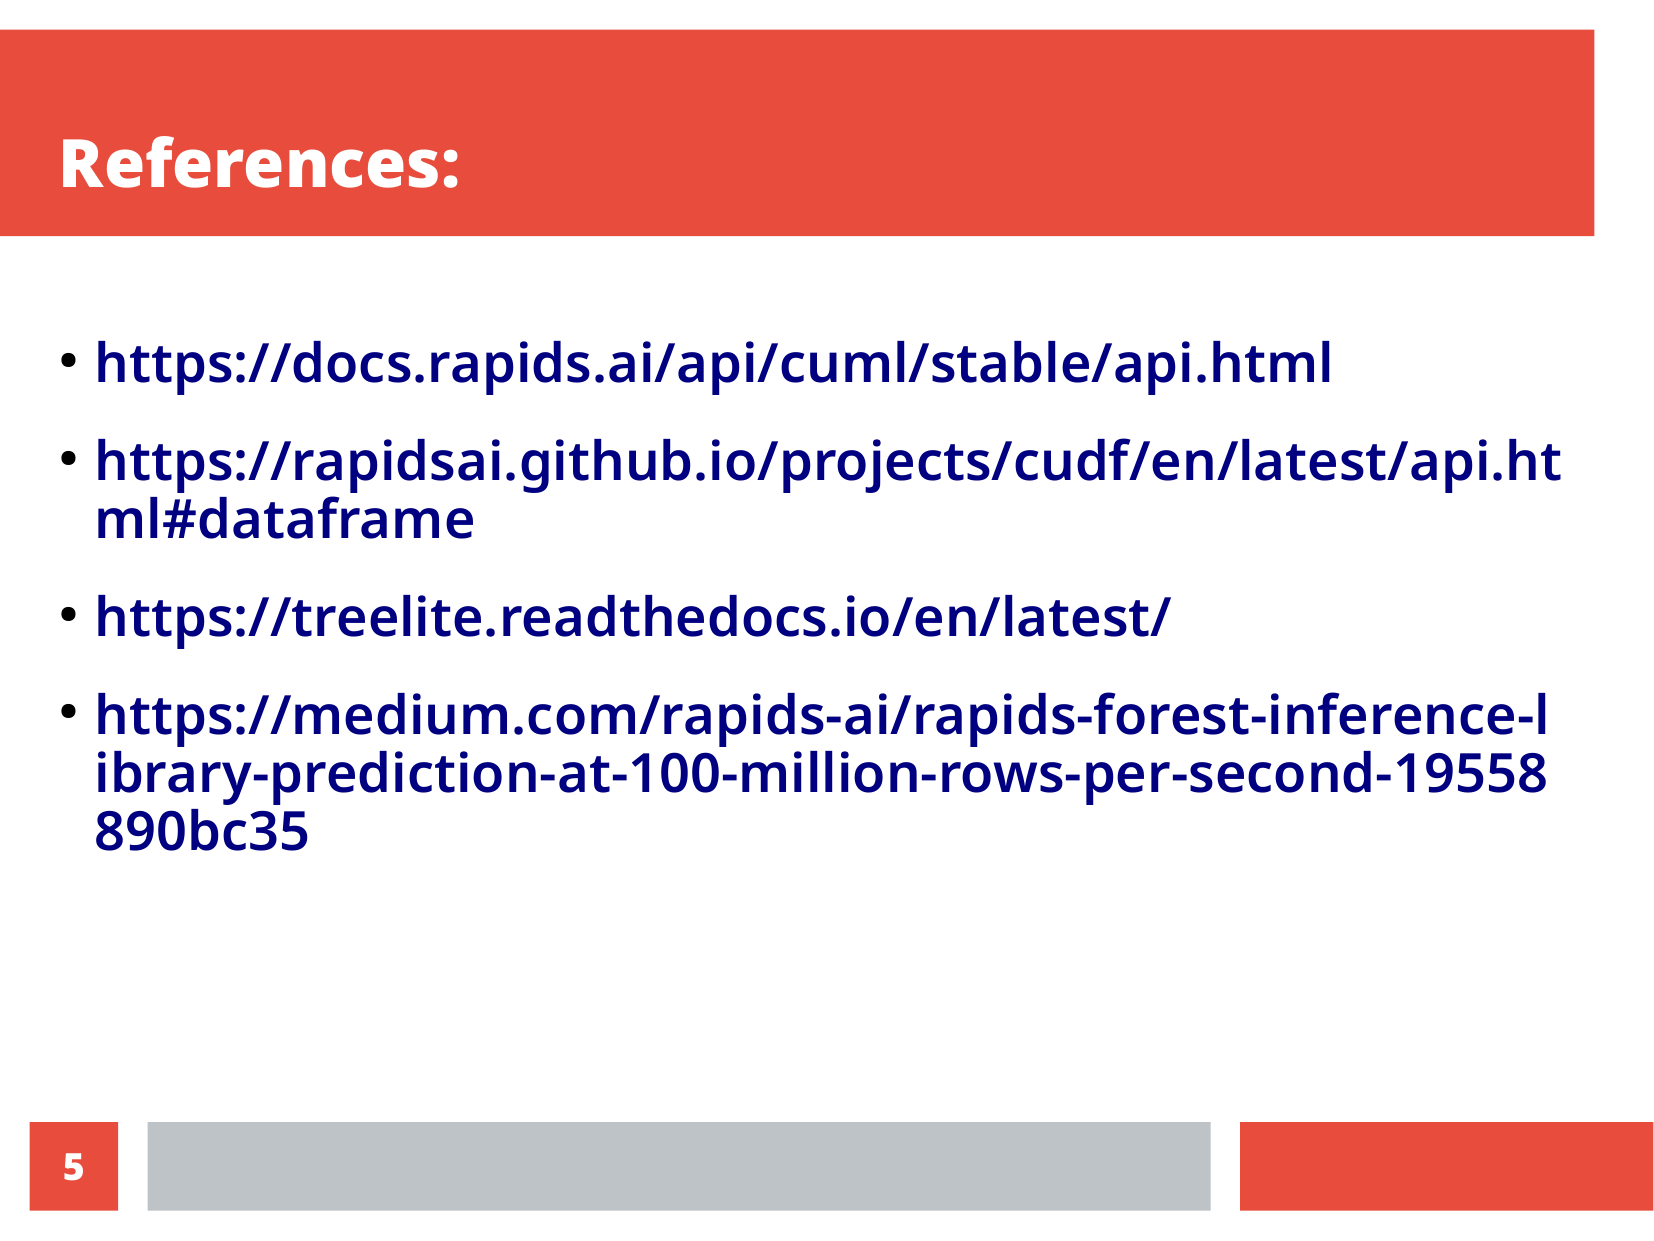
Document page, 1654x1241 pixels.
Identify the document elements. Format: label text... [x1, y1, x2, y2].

list https://docs.rapids.ai/api/cuml/stable/api.html https://rapidsai.github.io/projects/cudf/en/latest/api.html#dataframe https://treelite.readthedocs.io/en/latest/ https://medium.com/rapids-ai/rapids-forest-inference-library-prediction-at-100-million-rows-per-second-19558890bc35 [59, 324, 1565, 1093]
title References: [59, 59, 1595, 207]
